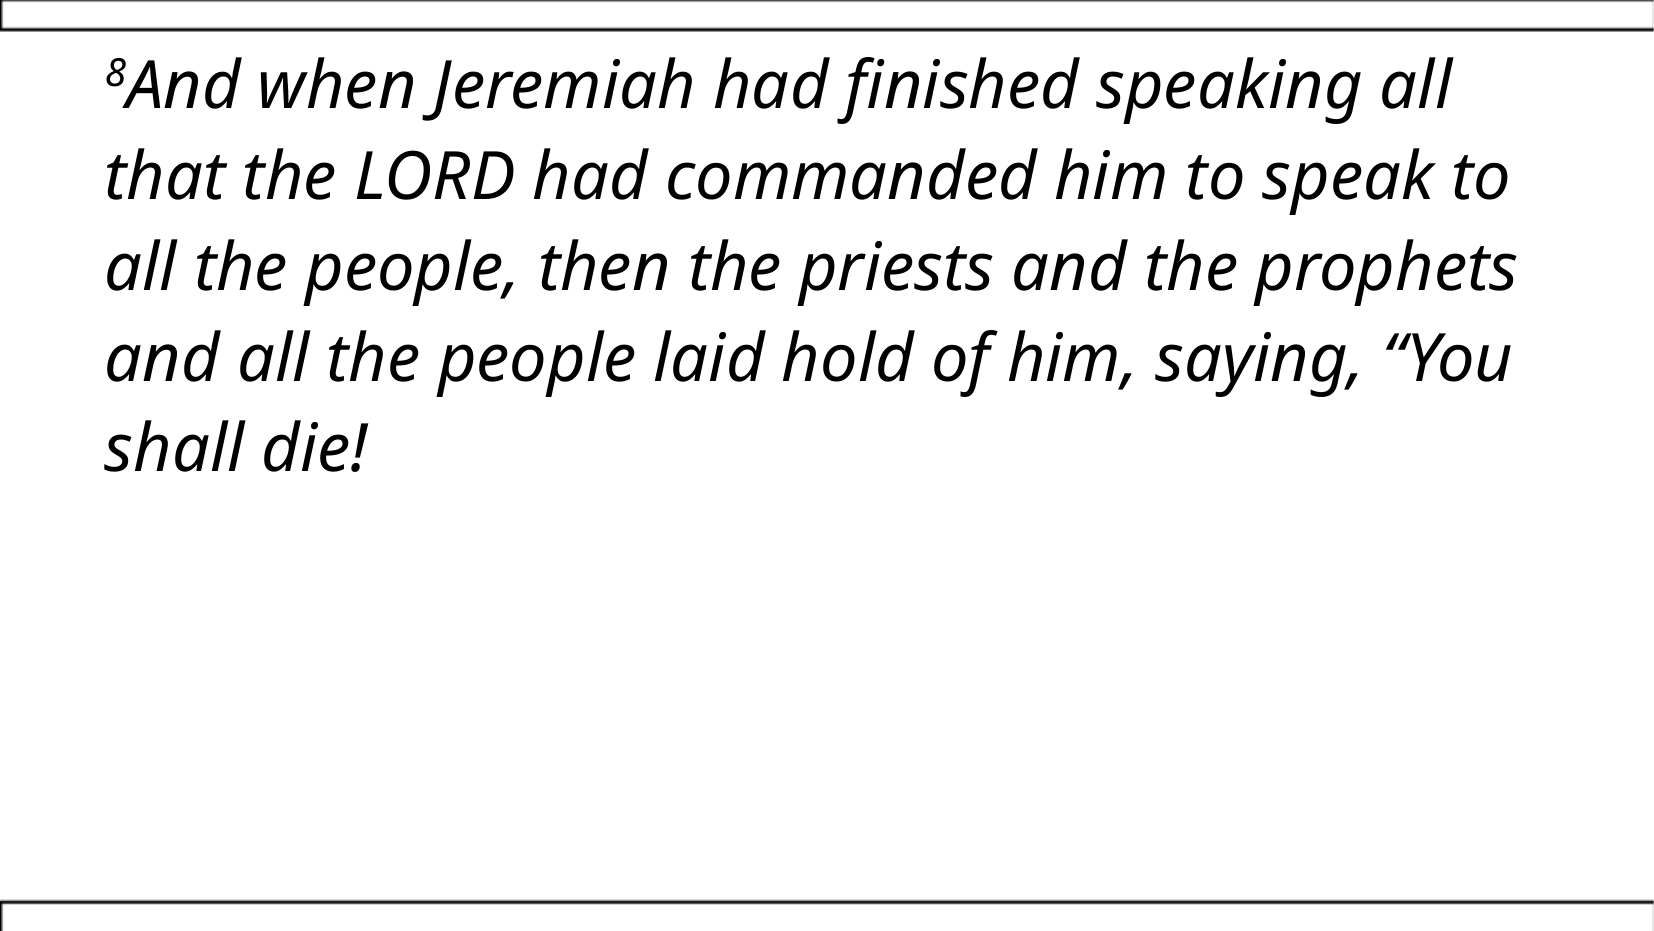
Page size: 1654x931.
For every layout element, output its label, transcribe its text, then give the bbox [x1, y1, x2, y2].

picture [0, 0, 1654, 931]
text_box 8And when Jeremiah had finished speaking all that the LORD had commanded him to speak to all the people, then the priests and the prophets and all the people laid hold of him, saying, “You shall die! [90, 30, 1576, 489]
